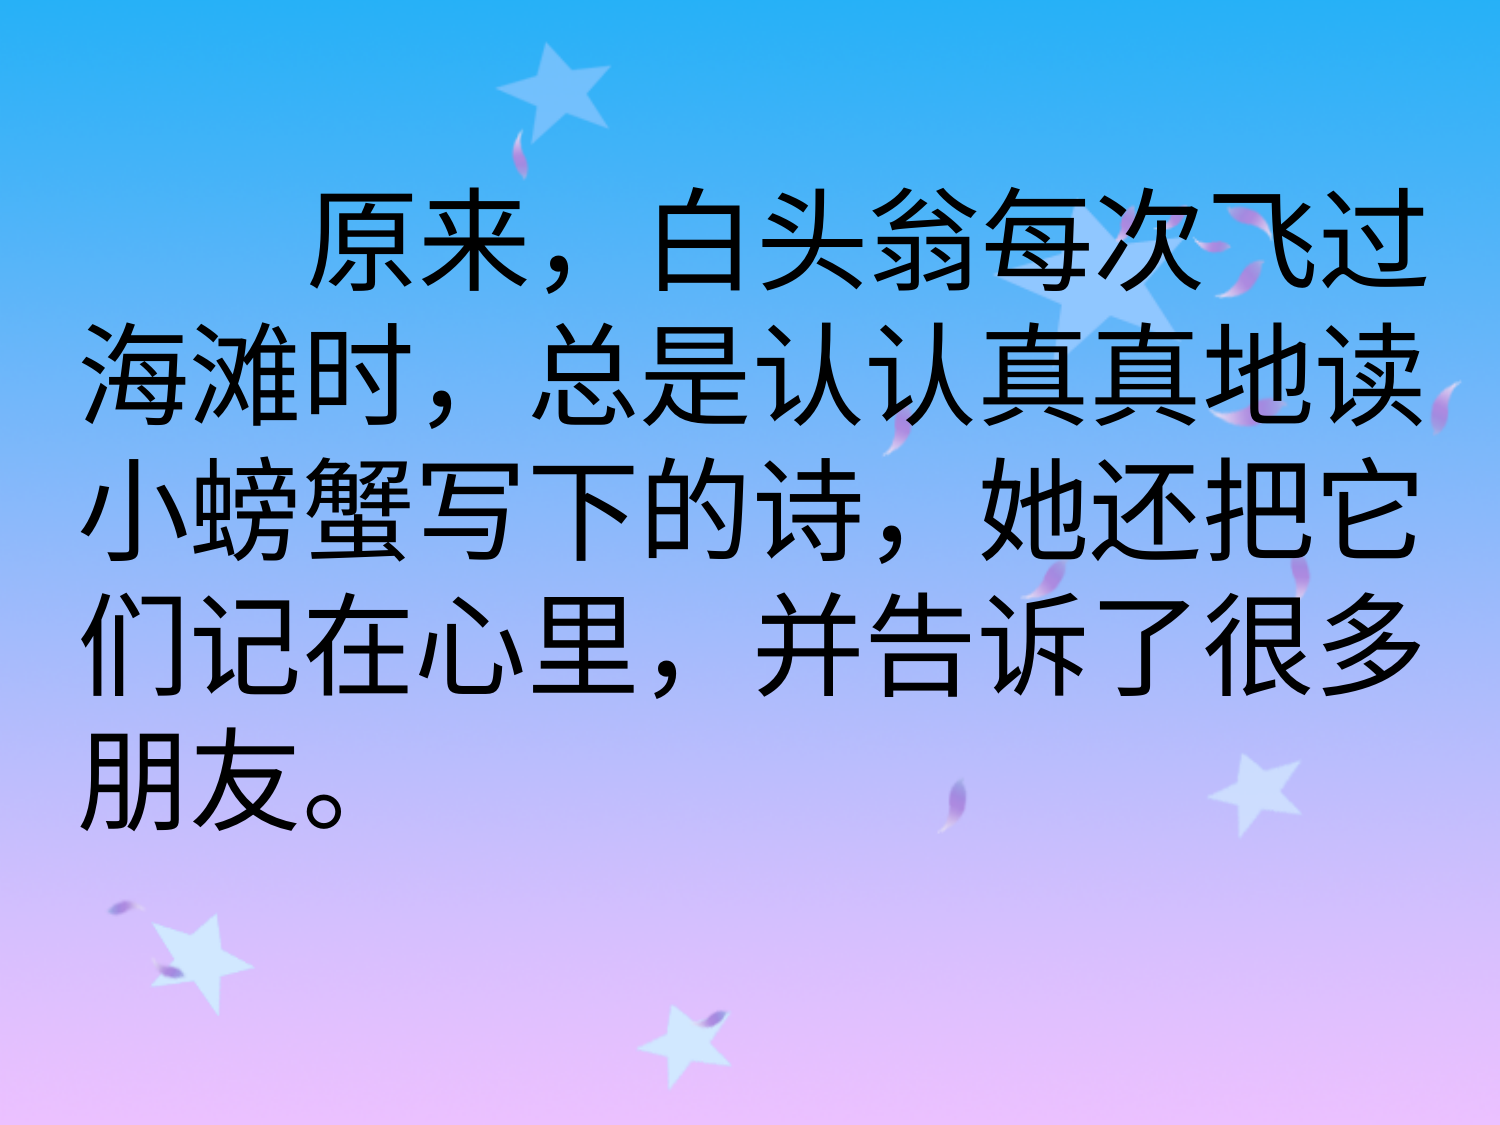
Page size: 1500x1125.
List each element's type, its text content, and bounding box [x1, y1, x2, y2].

text_box 原来，白头翁每次飞过海滩时，总是认认真真地读小螃蟹写下的诗，她还把它们记在心里，并告诉了很多朋友。 [62, 162, 1500, 853]
